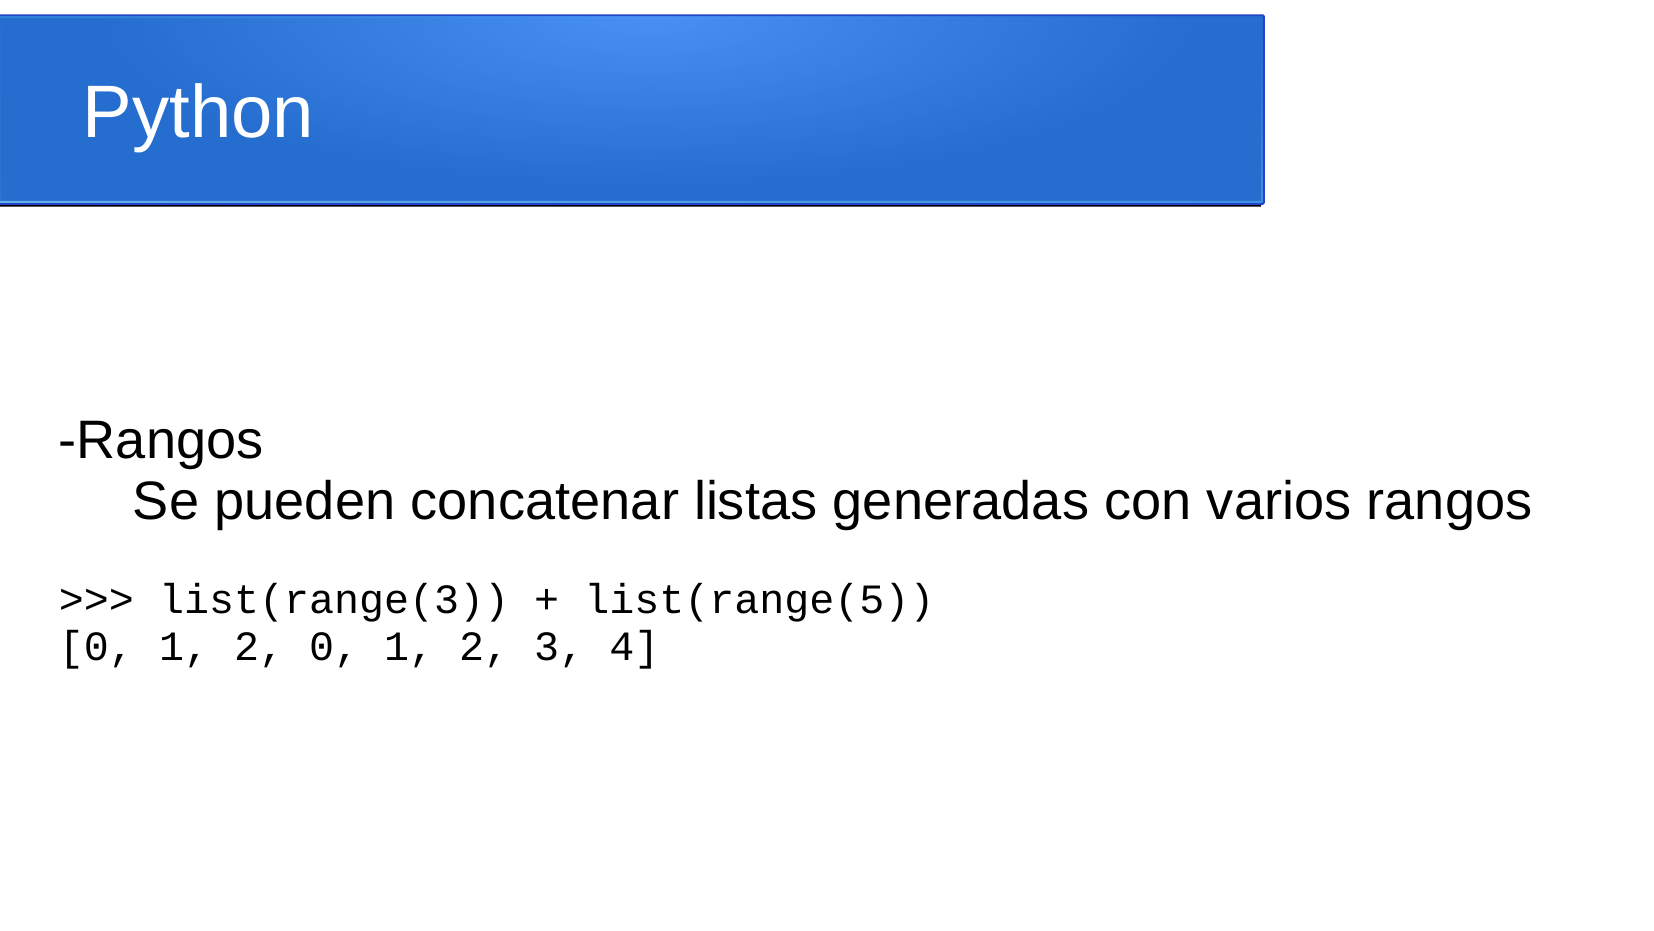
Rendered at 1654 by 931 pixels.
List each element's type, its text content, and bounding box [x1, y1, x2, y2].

title Python [82, 35, 1235, 189]
subtitle -Rangos Se pueden concatenar listas generadas con varios rangos >>> list(range(3)) + list(range(5)) [0, 1, 2, 0, 1, 2, 3, 4] [59, 295, 1548, 835]
